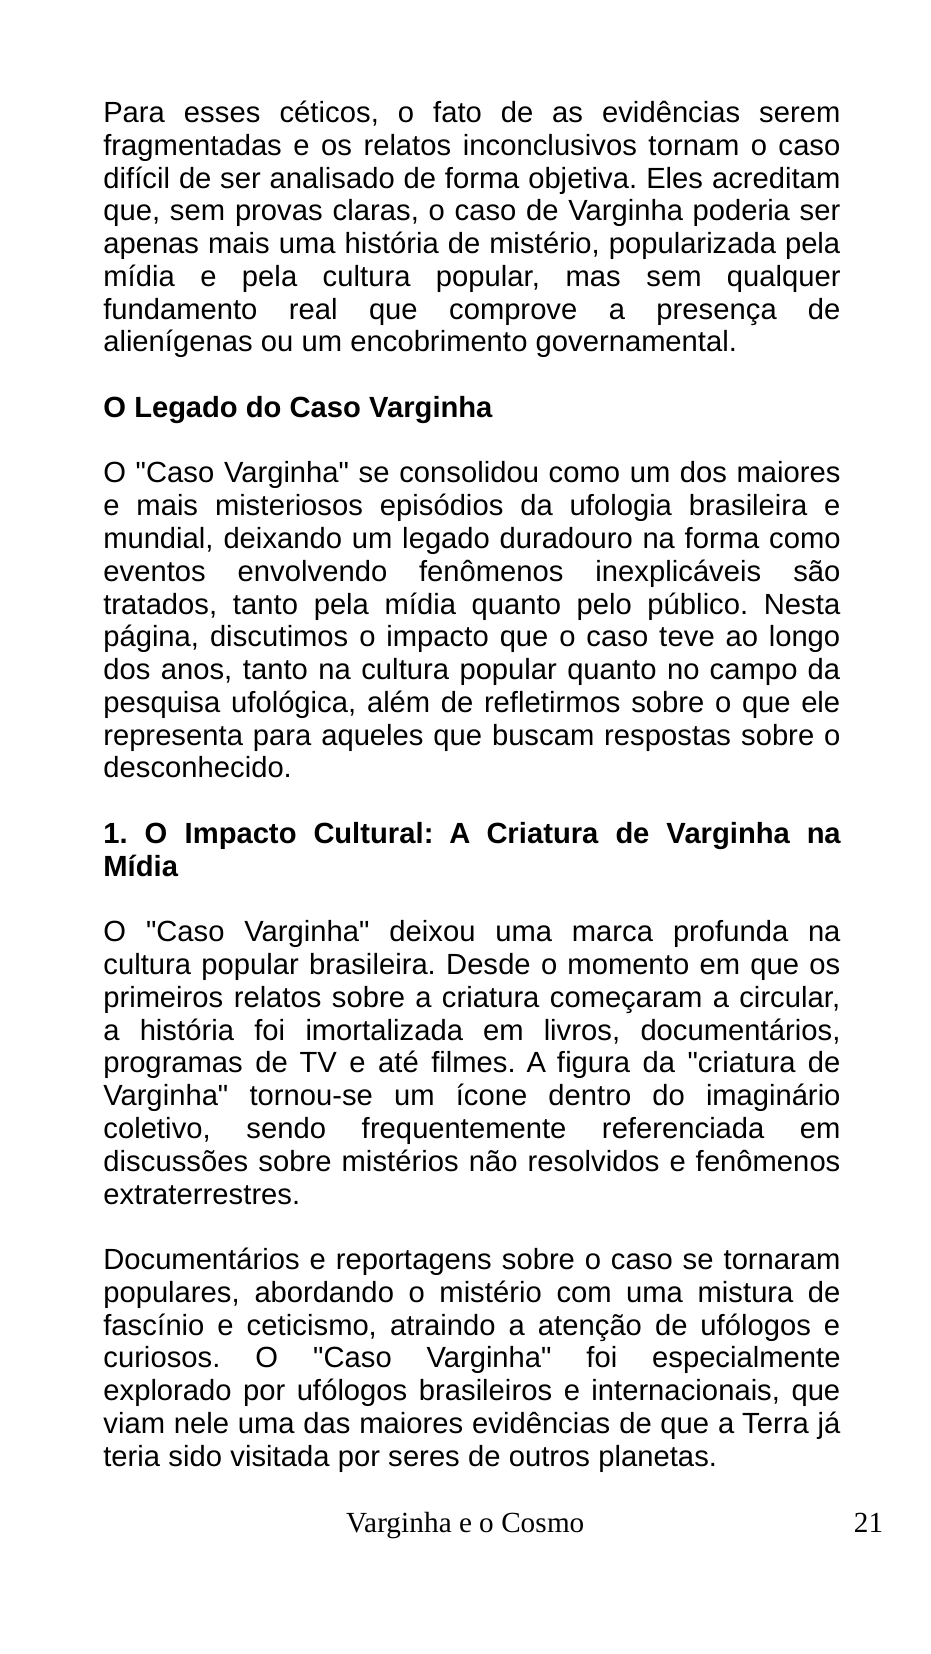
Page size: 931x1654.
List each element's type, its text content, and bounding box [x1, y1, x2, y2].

text_box Para esses céticos, o fato de as evidências serem fragmentadas e os relatos inconclusivos tornam o caso difícil de ser analisado de forma objetiva. Eles acreditam que, sem provas claras, o caso de Varginha poderia ser apenas mais uma história de mistério, popularizada pela mídia e pela cultura popular, mas sem qualquer fundamento real que comprove a presença de alienígenas ou um encobrimento governamental. O Legado do Caso Varginha O "Caso Varginha" se consolidou como um dos maiores e mais misteriosos episódios da ufologia brasileira e mundial, deixando um legado duradouro na forma como eventos envolvendo fenômenos inexplicáveis são tratados, tanto pela mídia quanto pelo público. Nesta página, discutimos o impacto que o caso teve ao longo dos anos, tanto na cultura popular quanto no campo da pesquisa ufológica, além de refletirmos sobre o que ele representa para aqueles que buscam respostas sobre o desconhecido. 1. O Impacto Cultural: A Criatura de Varginha na Mídia O "Caso Varginha" deixou uma marca profunda na cultura popular brasileira. Desde o momento em que os primeiros relatos sobre a criatura começaram a circular, a história foi imortalizada em livros, documentários, programas de TV e até filmes. A figura da "criatura de Varginha" tornou-se um ícone dentro do imaginário coletivo, sendo frequentemente referenciada em discussões sobre mistérios não resolvidos e fenômenos extraterrestres. Documentários e reportagens sobre o caso se tornaram populares, abordando o mistério com uma mistura de fascínio e ceticismo, atraindo a atenção de ufólogos e curiosos. O "Caso Varginha" foi especialmente explorado por ufólogos brasileiros e internacionais, que viam nele uma das maiores evidências de que a Terra já teria sido visitada por seres de outros planetas. [88, 88, 857, 1546]
